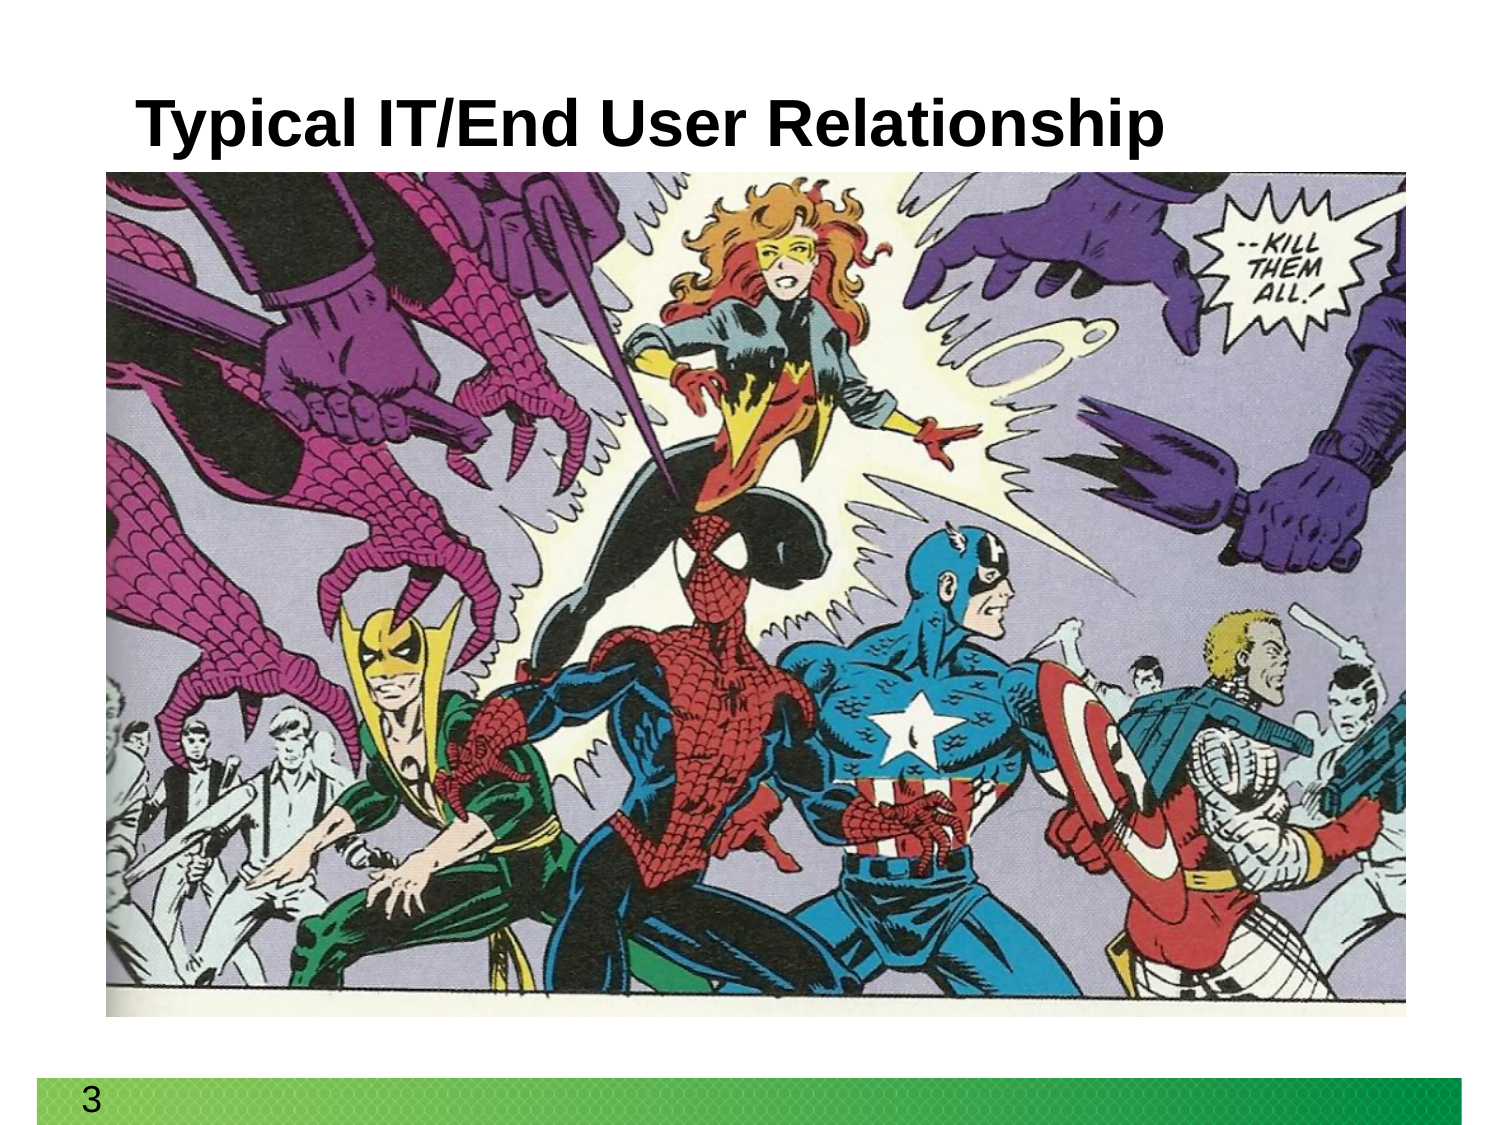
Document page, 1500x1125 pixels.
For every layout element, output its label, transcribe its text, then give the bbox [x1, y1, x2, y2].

picture [36, 1078, 1462, 1125]
picture [106, 172, 1406, 1017]
title Typical IT/End User Relationship [135, 41, 1372, 172]
